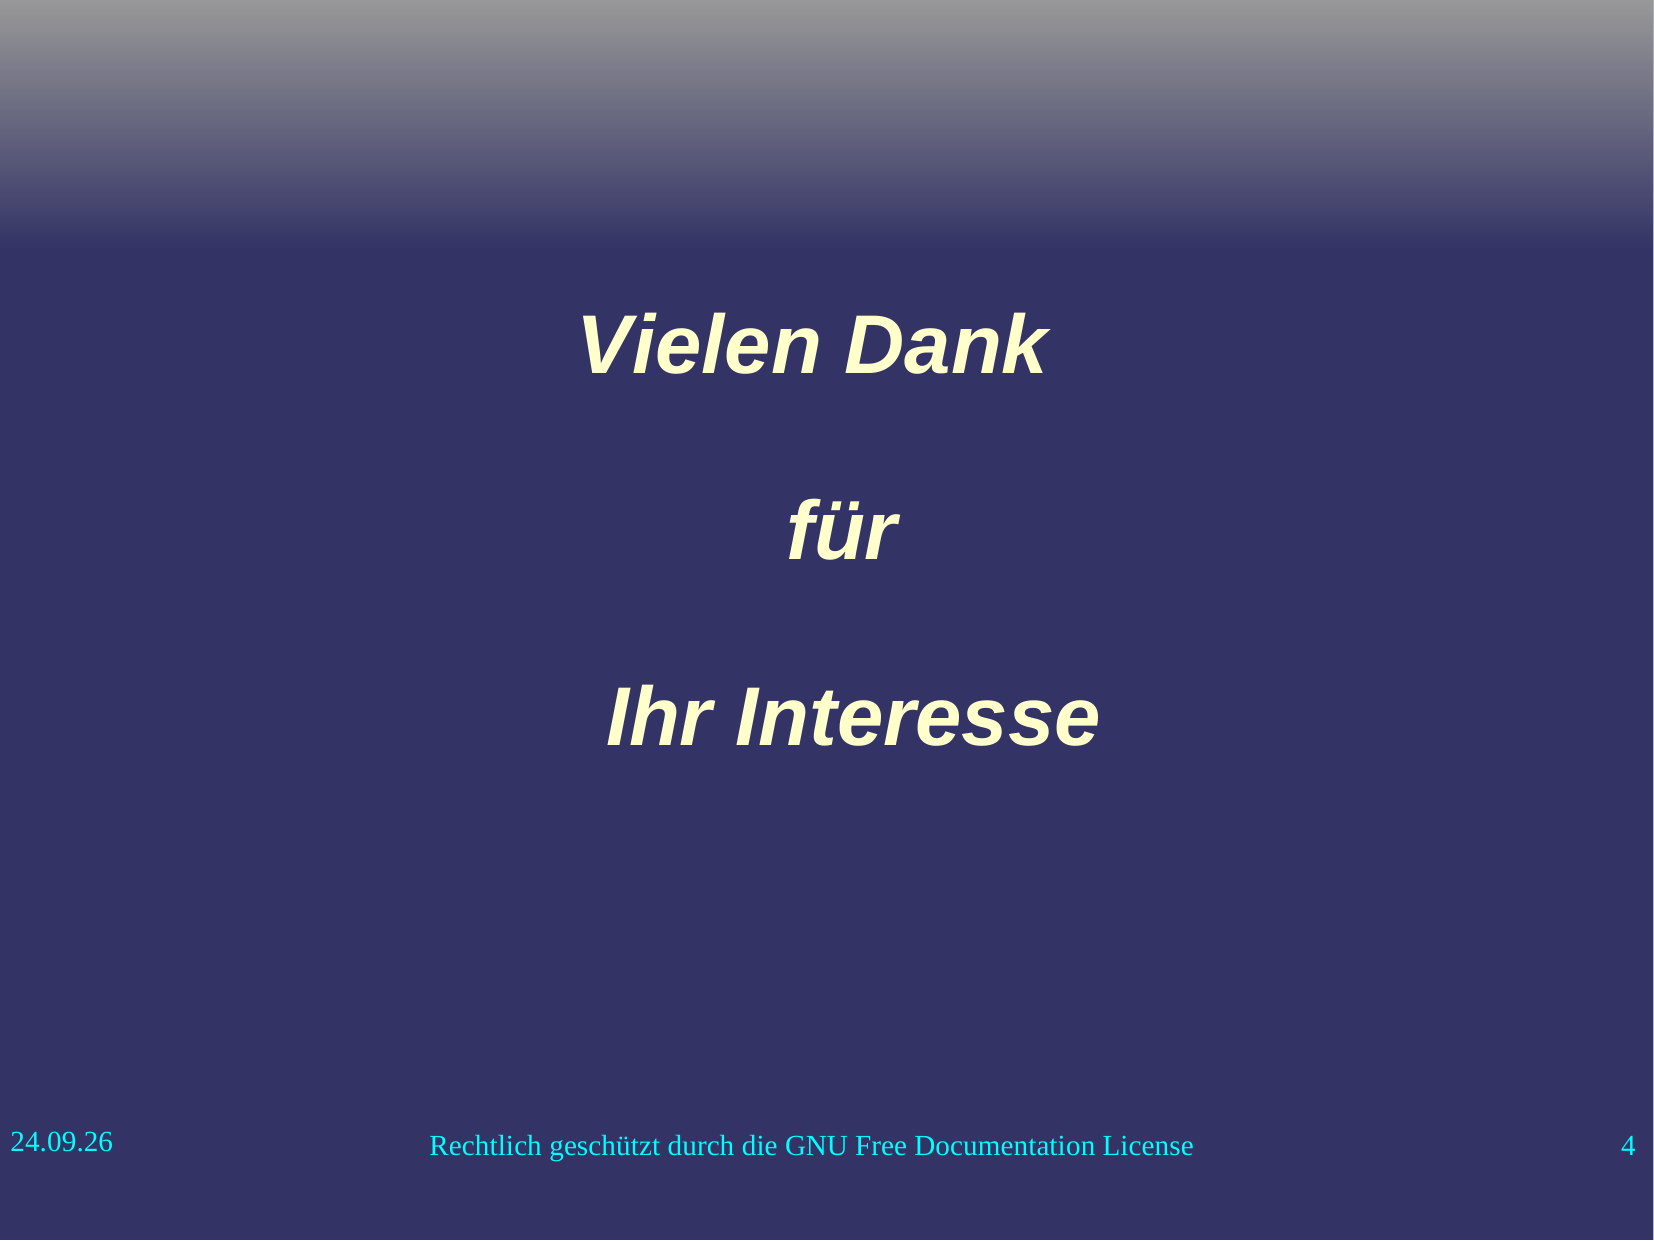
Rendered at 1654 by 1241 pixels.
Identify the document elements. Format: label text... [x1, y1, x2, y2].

title Vielen Dank für Ihr Interesse [118, 298, 1531, 857]
